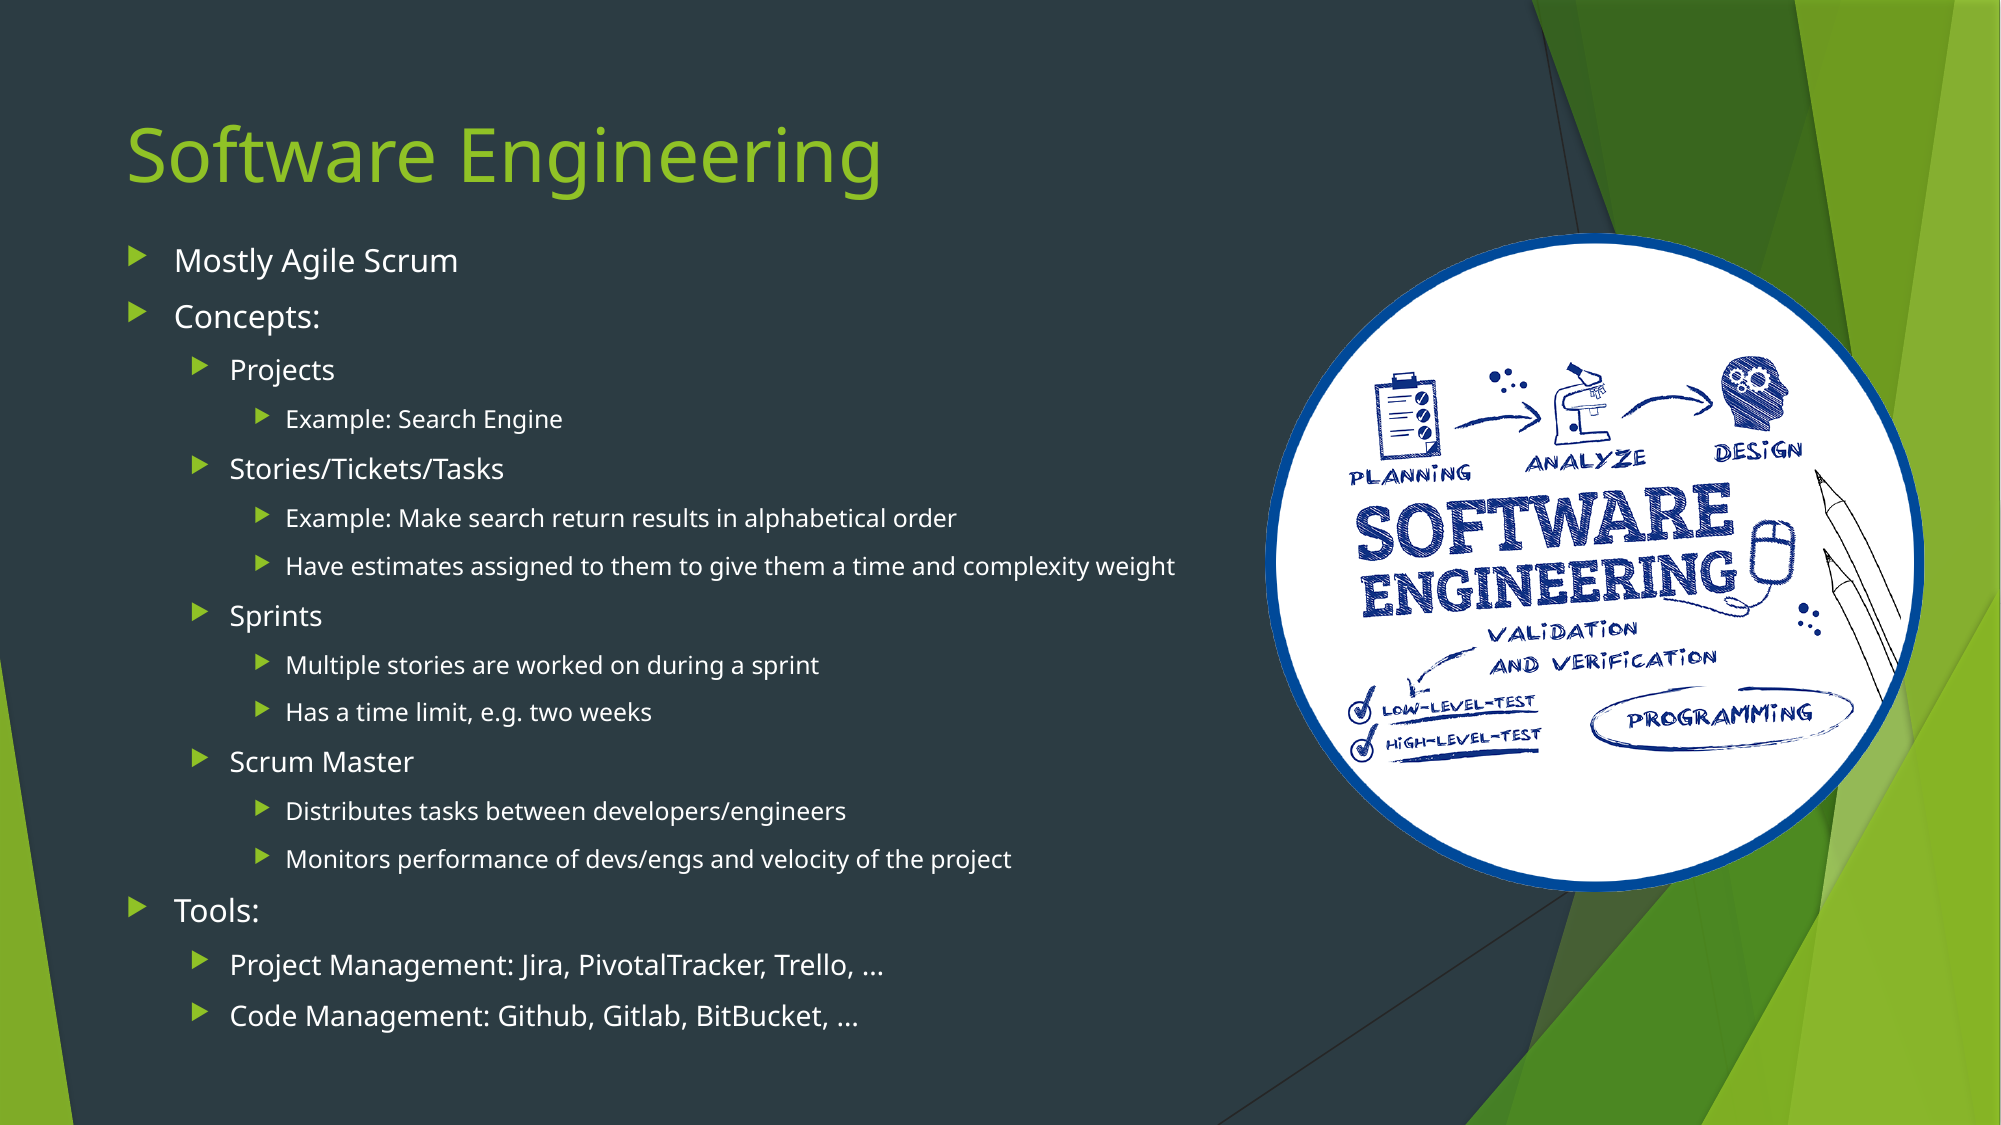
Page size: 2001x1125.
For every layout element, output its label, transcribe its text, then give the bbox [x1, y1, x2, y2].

picture [1167, 233, 2000, 892]
title Software Engineering [111, 99, 1522, 233]
list Mostly Agile Scrum Concepts: Projects Example: Search Engine Stories/Tickets/Tasks Example: Make search return results in alphabetical order Have estimates assigned to them to give them a time and complexity weight Sprints Multiple stories are worked on during a sprint Has a time limit, e.g. two weeks Scrum Master Distributes tasks between developers/engineers Monitors performance of devs/engs and velocity of the project Tools: Project Management: Jira, PivotalTracker, Trello, … Code Management: Github, Gitlab, BitBucket, … [111, 233, 1522, 1045]
